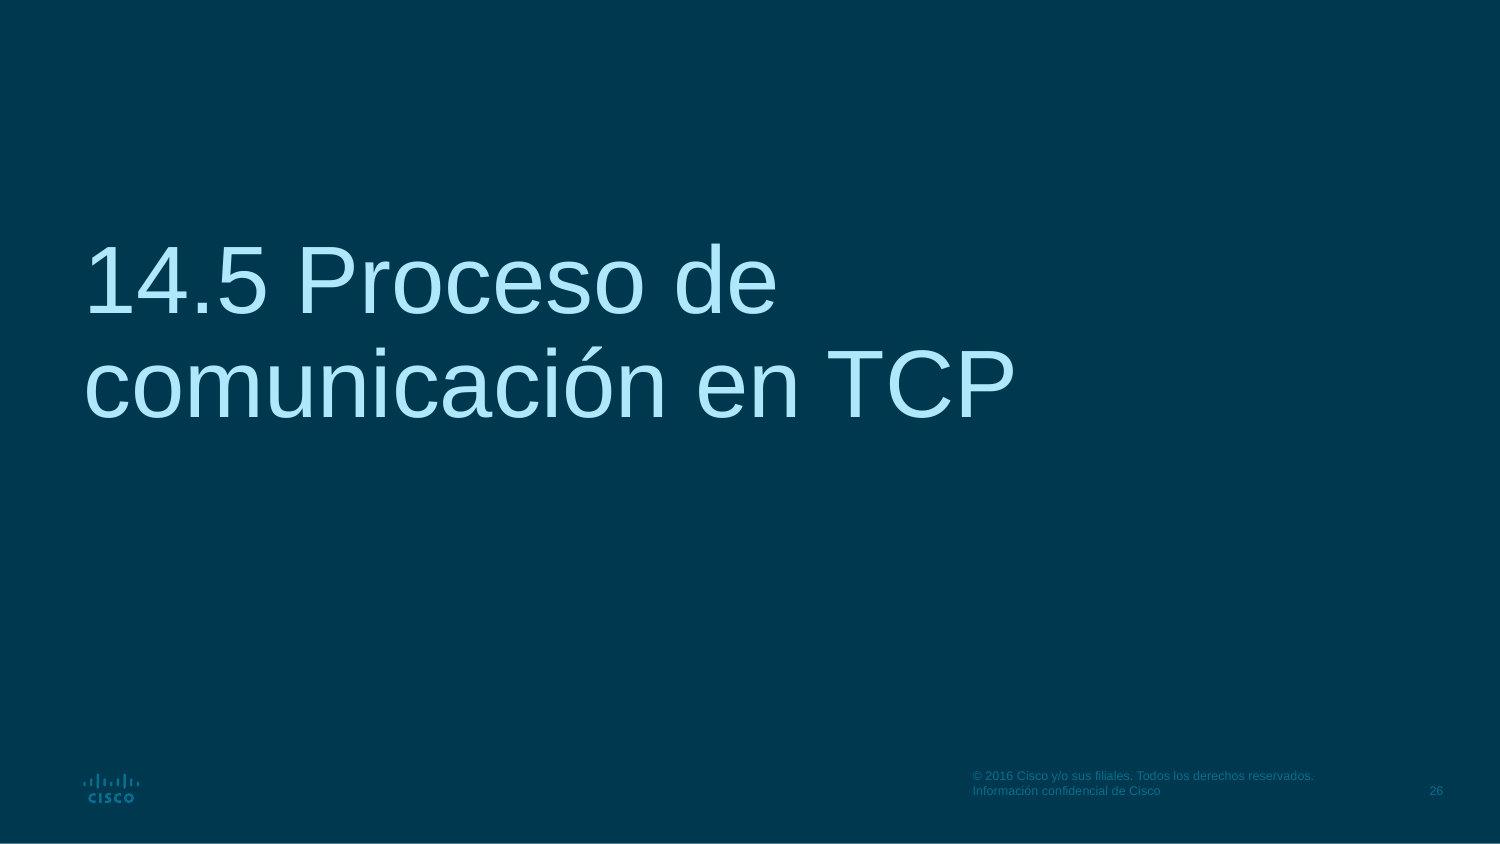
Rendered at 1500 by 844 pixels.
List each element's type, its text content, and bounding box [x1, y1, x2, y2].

title 14.5 Proceso de comunicación en TCP [68, 293, 1356, 446]
